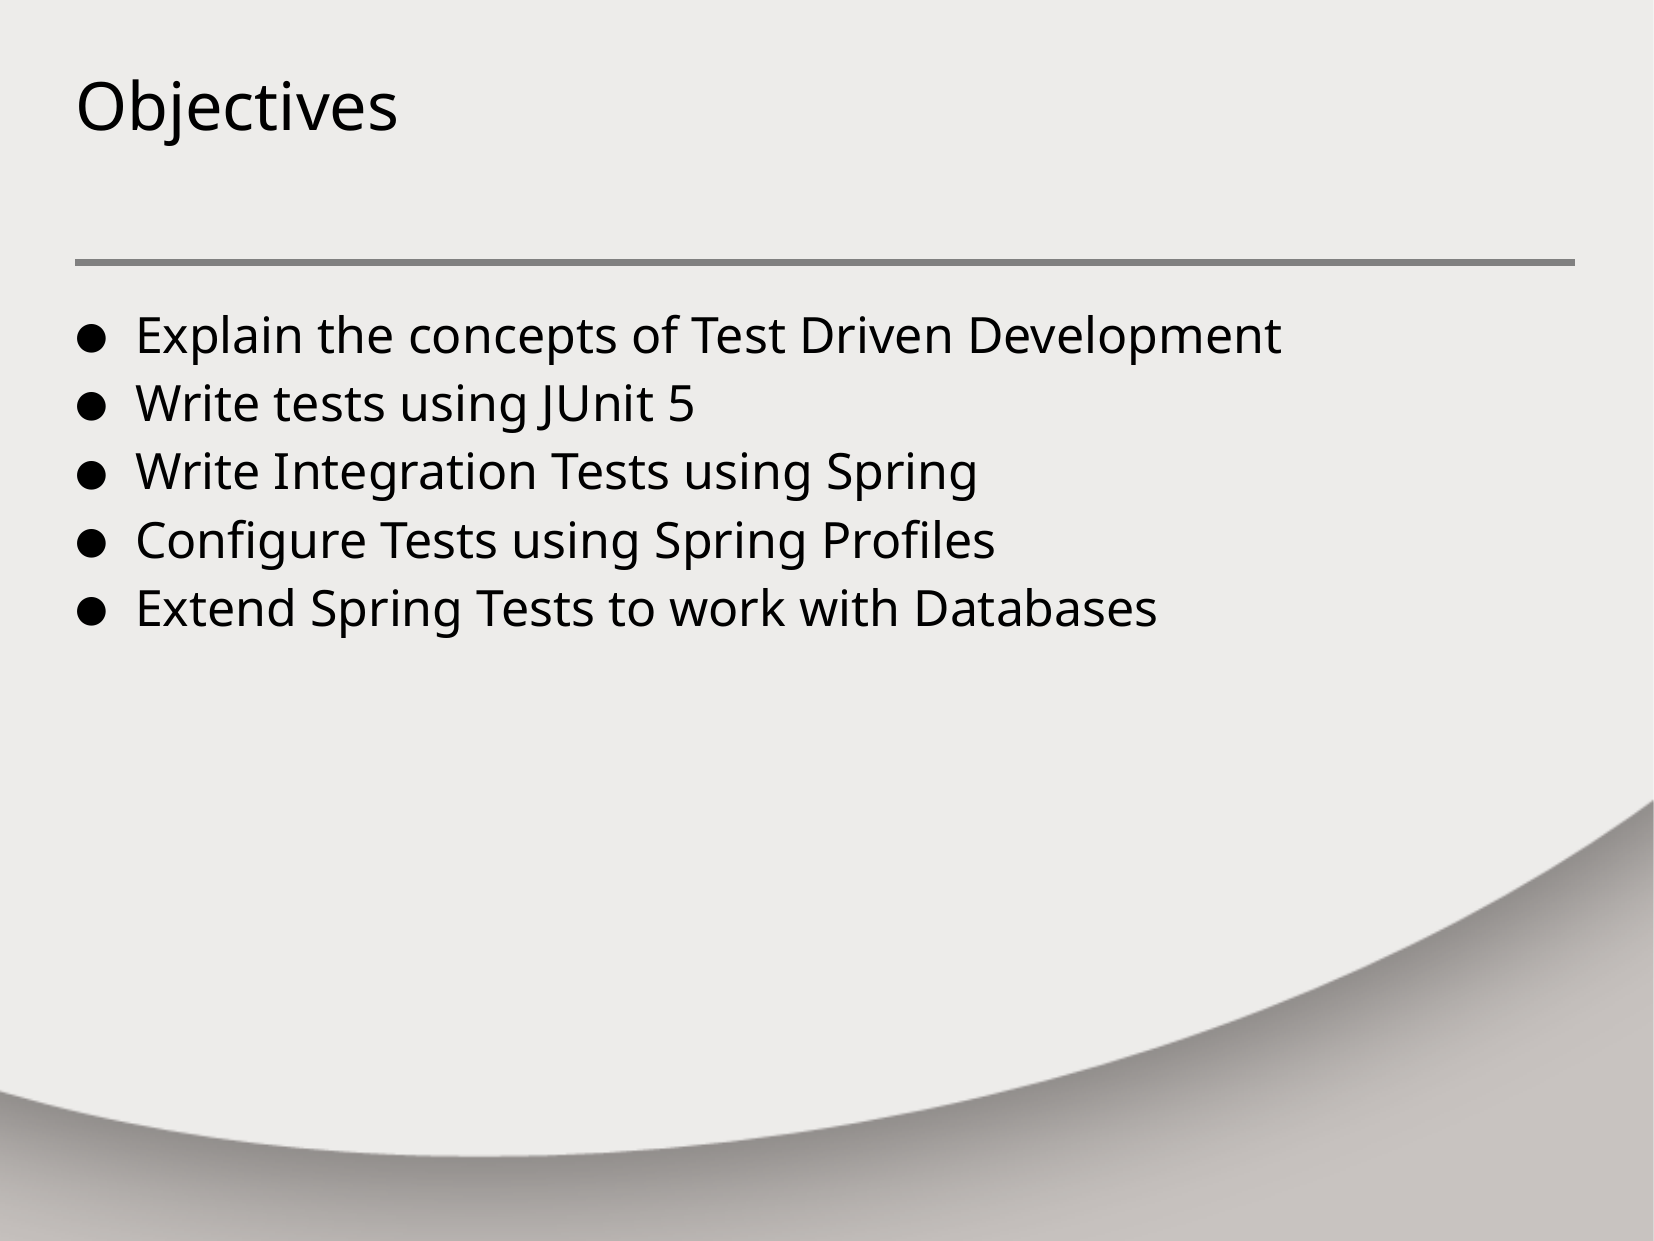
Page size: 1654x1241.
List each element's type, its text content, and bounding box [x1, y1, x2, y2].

title Objectives [75, 75, 1576, 226]
list Explain the concepts of Test Driven Development Write tests using JUnit 5 Write Integration Tests using Spring Configure Tests using Spring Profiles Extend Spring Tests to work with Databases [75, 300, 1576, 1163]
picture [0, 0, 1654, 1241]
